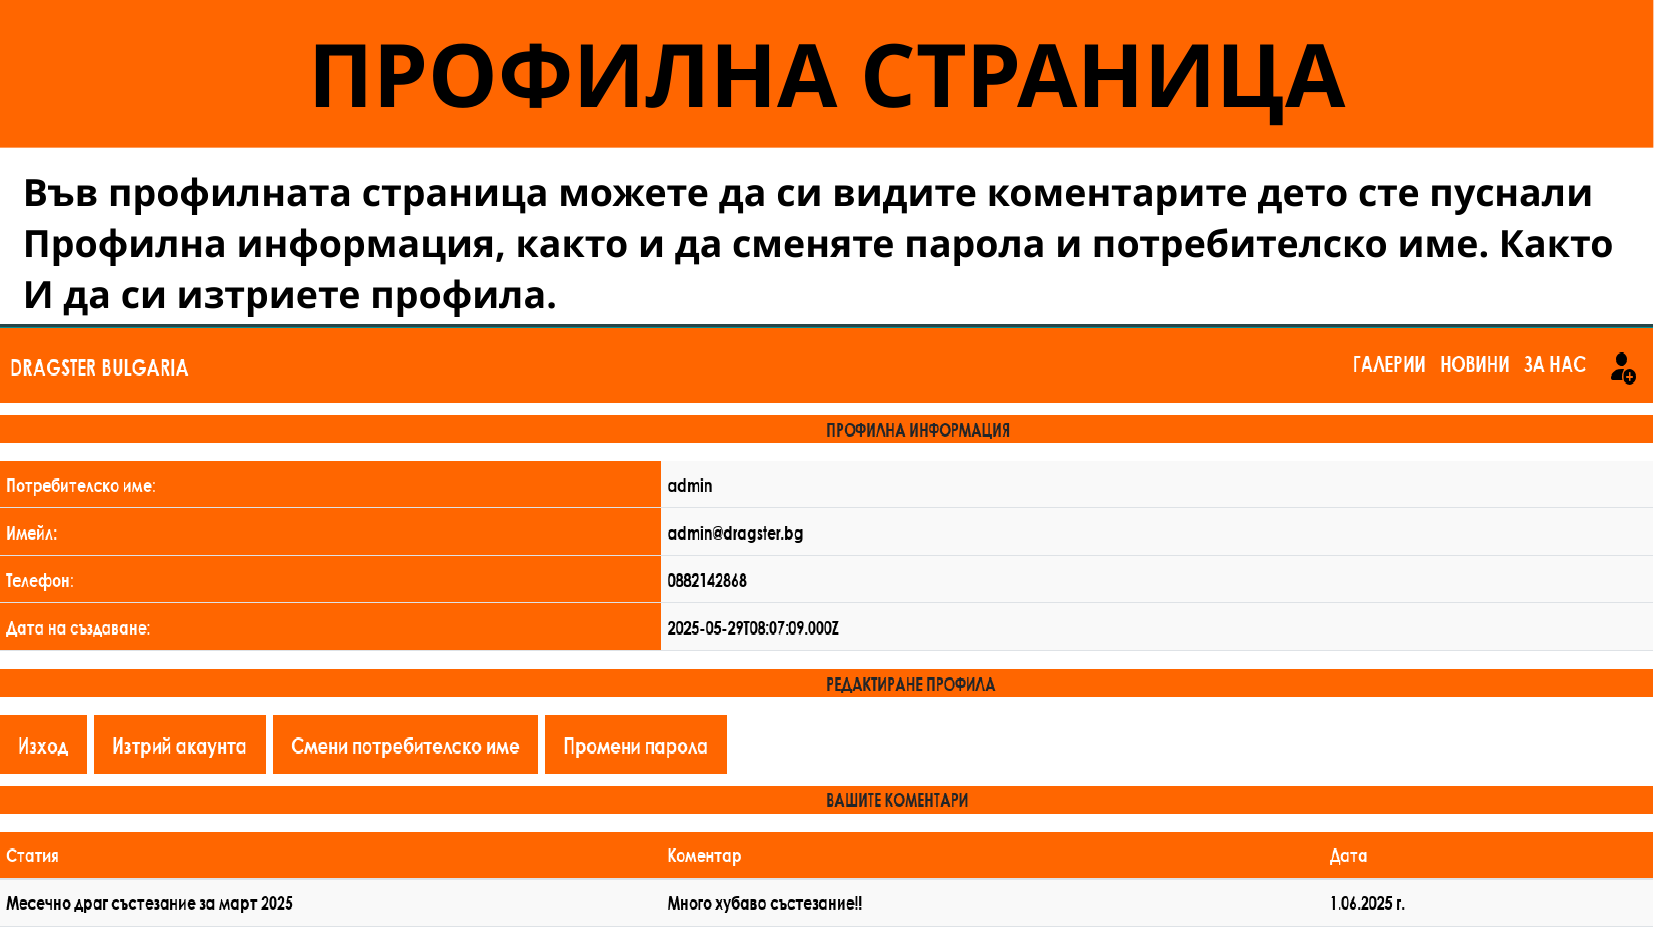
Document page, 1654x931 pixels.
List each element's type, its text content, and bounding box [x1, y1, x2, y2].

text_box ПРОФИЛНА СТРАНИЦА [0, 0, 1654, 148]
picture [0, 324, 1653, 931]
text_box Във профилната страница можете да си видите коментарите дето сте пуснали Профилна информация, както и да сменяте парола и потребителско име. Както И да си изтриете профилa. [8, 158, 1610, 312]
